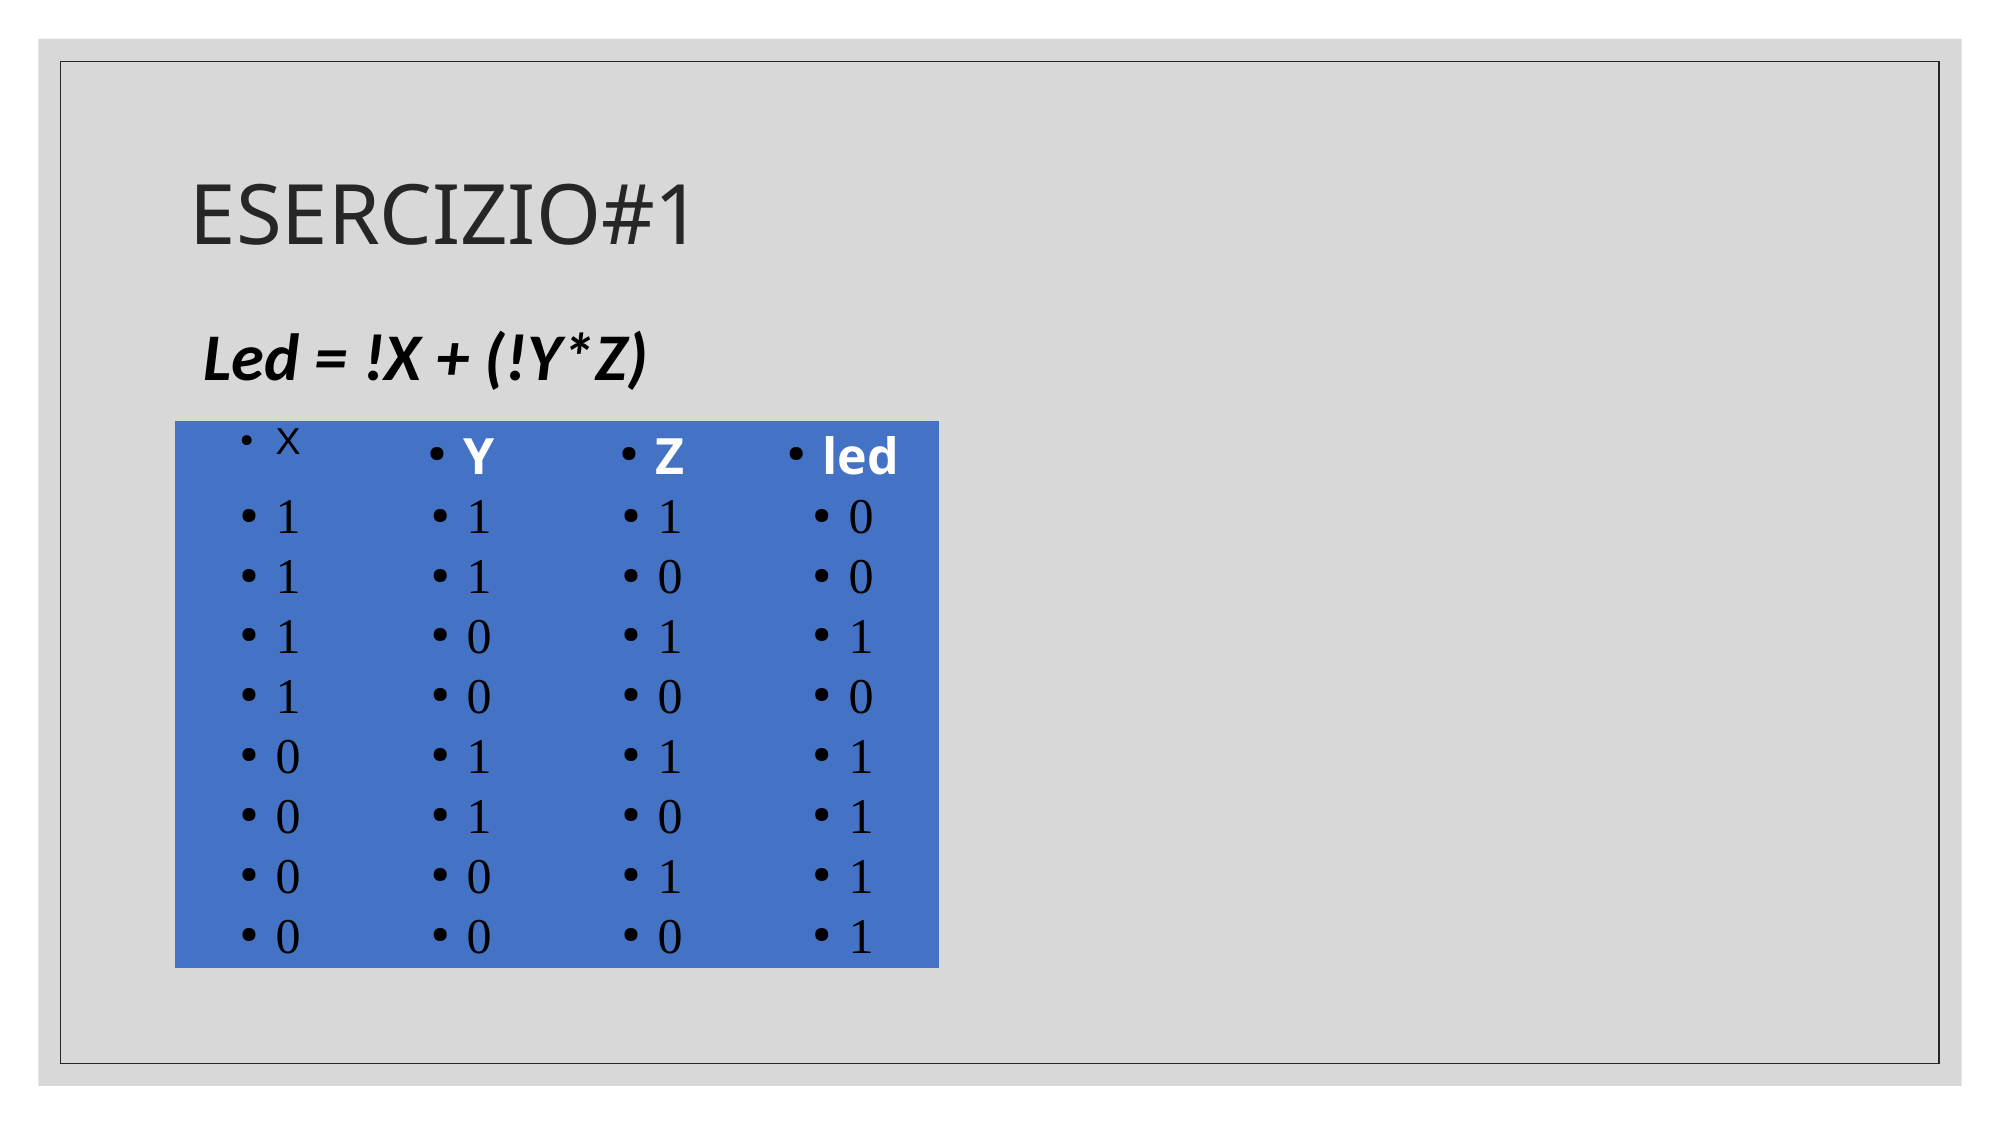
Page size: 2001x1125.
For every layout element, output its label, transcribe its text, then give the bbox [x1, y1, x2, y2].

table_header led [748, 421, 939, 489]
text_box Led = !X + (!Y*Z) [188, 306, 721, 403]
table_cell 1 [557, 849, 748, 909]
table_header Z [557, 421, 748, 489]
table_cell 1 [557, 489, 748, 549]
table_cell 1 [366, 729, 557, 789]
table_cell 1 [175, 609, 366, 669]
table_cell 1 [175, 549, 366, 609]
table_cell 1 [557, 729, 748, 789]
table_cell 1 [366, 549, 557, 609]
title ESERCIZIO#1 [174, 105, 1825, 331]
table_cell 0 [748, 489, 939, 549]
table_header X [175, 421, 366, 489]
table_cell 0 [557, 909, 748, 968]
table_cell 0 [557, 669, 748, 729]
table_cell 0 [366, 909, 557, 968]
table_cell 0 [366, 669, 557, 729]
table_cell 1 [748, 789, 939, 849]
table_cell 1 [748, 849, 939, 909]
table_cell 1 [366, 789, 557, 849]
table_cell 0 [175, 909, 366, 968]
table_cell 0 [175, 849, 366, 909]
table_cell 1 [175, 489, 366, 549]
table_cell 0 [557, 549, 748, 609]
table_cell 1 [557, 609, 748, 669]
table_cell 1 [748, 609, 939, 669]
table_cell 0 [366, 609, 557, 669]
table_cell 0 [557, 789, 748, 849]
table_cell 0 [175, 729, 366, 789]
table_cell 0 [748, 549, 939, 609]
table_cell 1 [748, 729, 939, 789]
table_cell 0 [748, 669, 939, 729]
table_header Y [366, 421, 557, 489]
table_cell 1 [748, 909, 939, 968]
table_cell 1 [366, 489, 557, 549]
table_cell 0 [175, 789, 366, 849]
table_cell 1 [175, 669, 366, 729]
table_cell 0 [366, 849, 557, 909]
